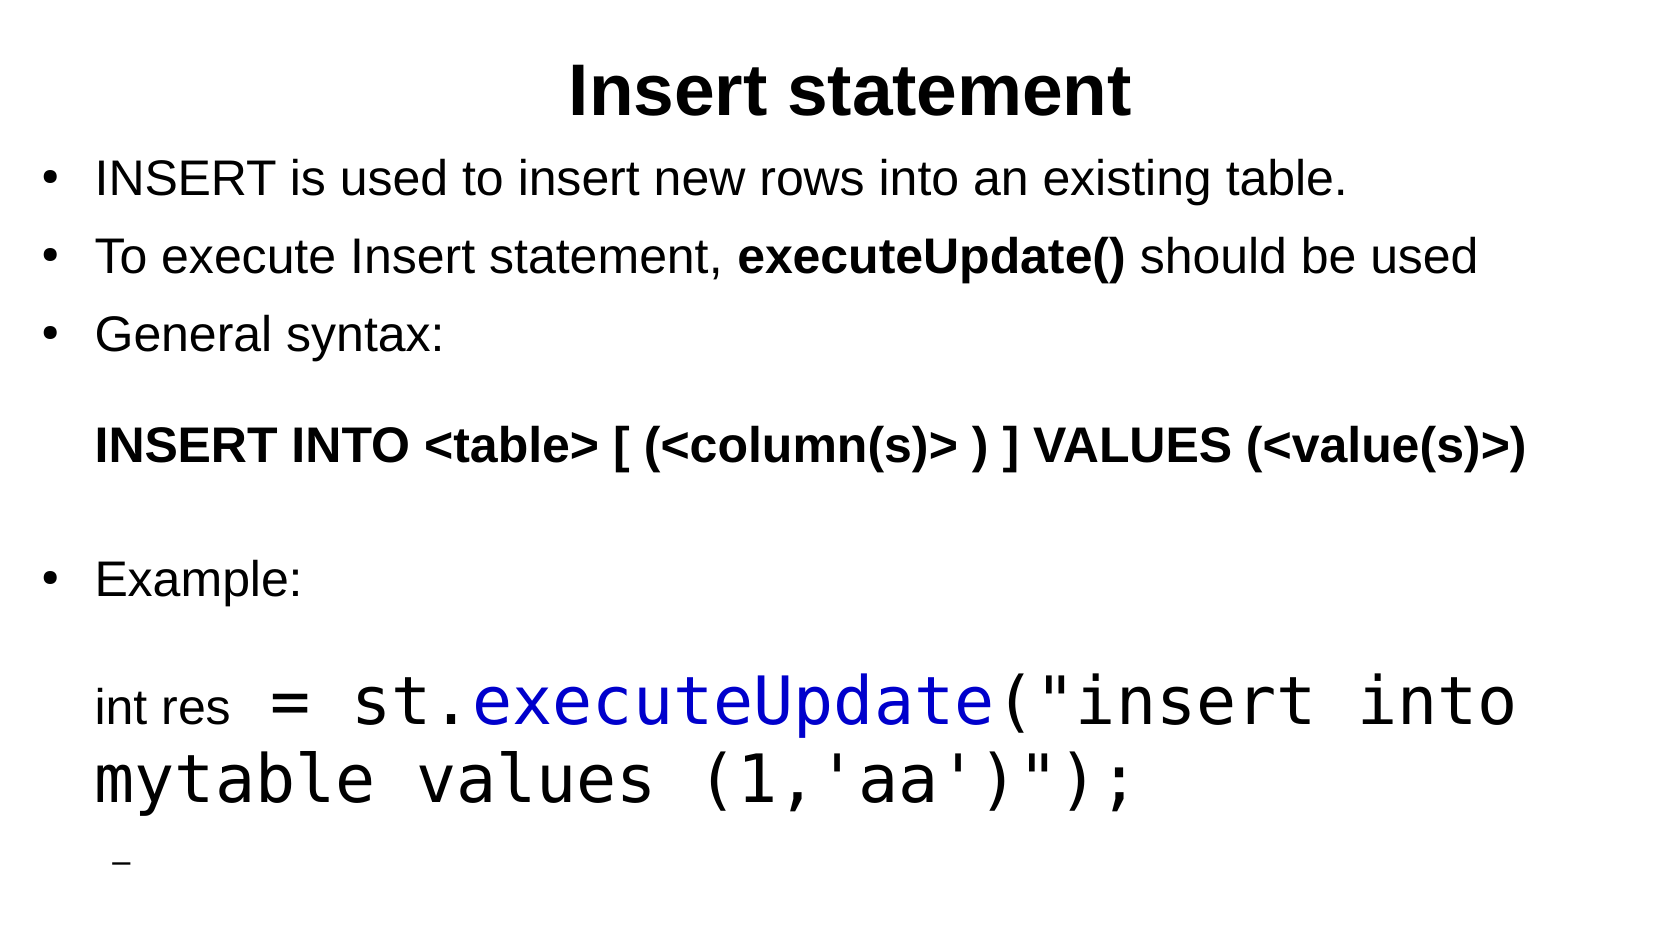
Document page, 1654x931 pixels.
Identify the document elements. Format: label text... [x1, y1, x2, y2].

title Insert statement [106, 30, 1595, 150]
list INSERT is used to insert new rows into an existing table. To execute Insert statement, executeUpdate() should be used General syntax: INSERT INTO <table> [ (<column(s)> ) ] VALUES (<value(s)>) Example: int res = st.executeUpdate("insert into mytable values (1,'aa')"); [23, 150, 1619, 913]
